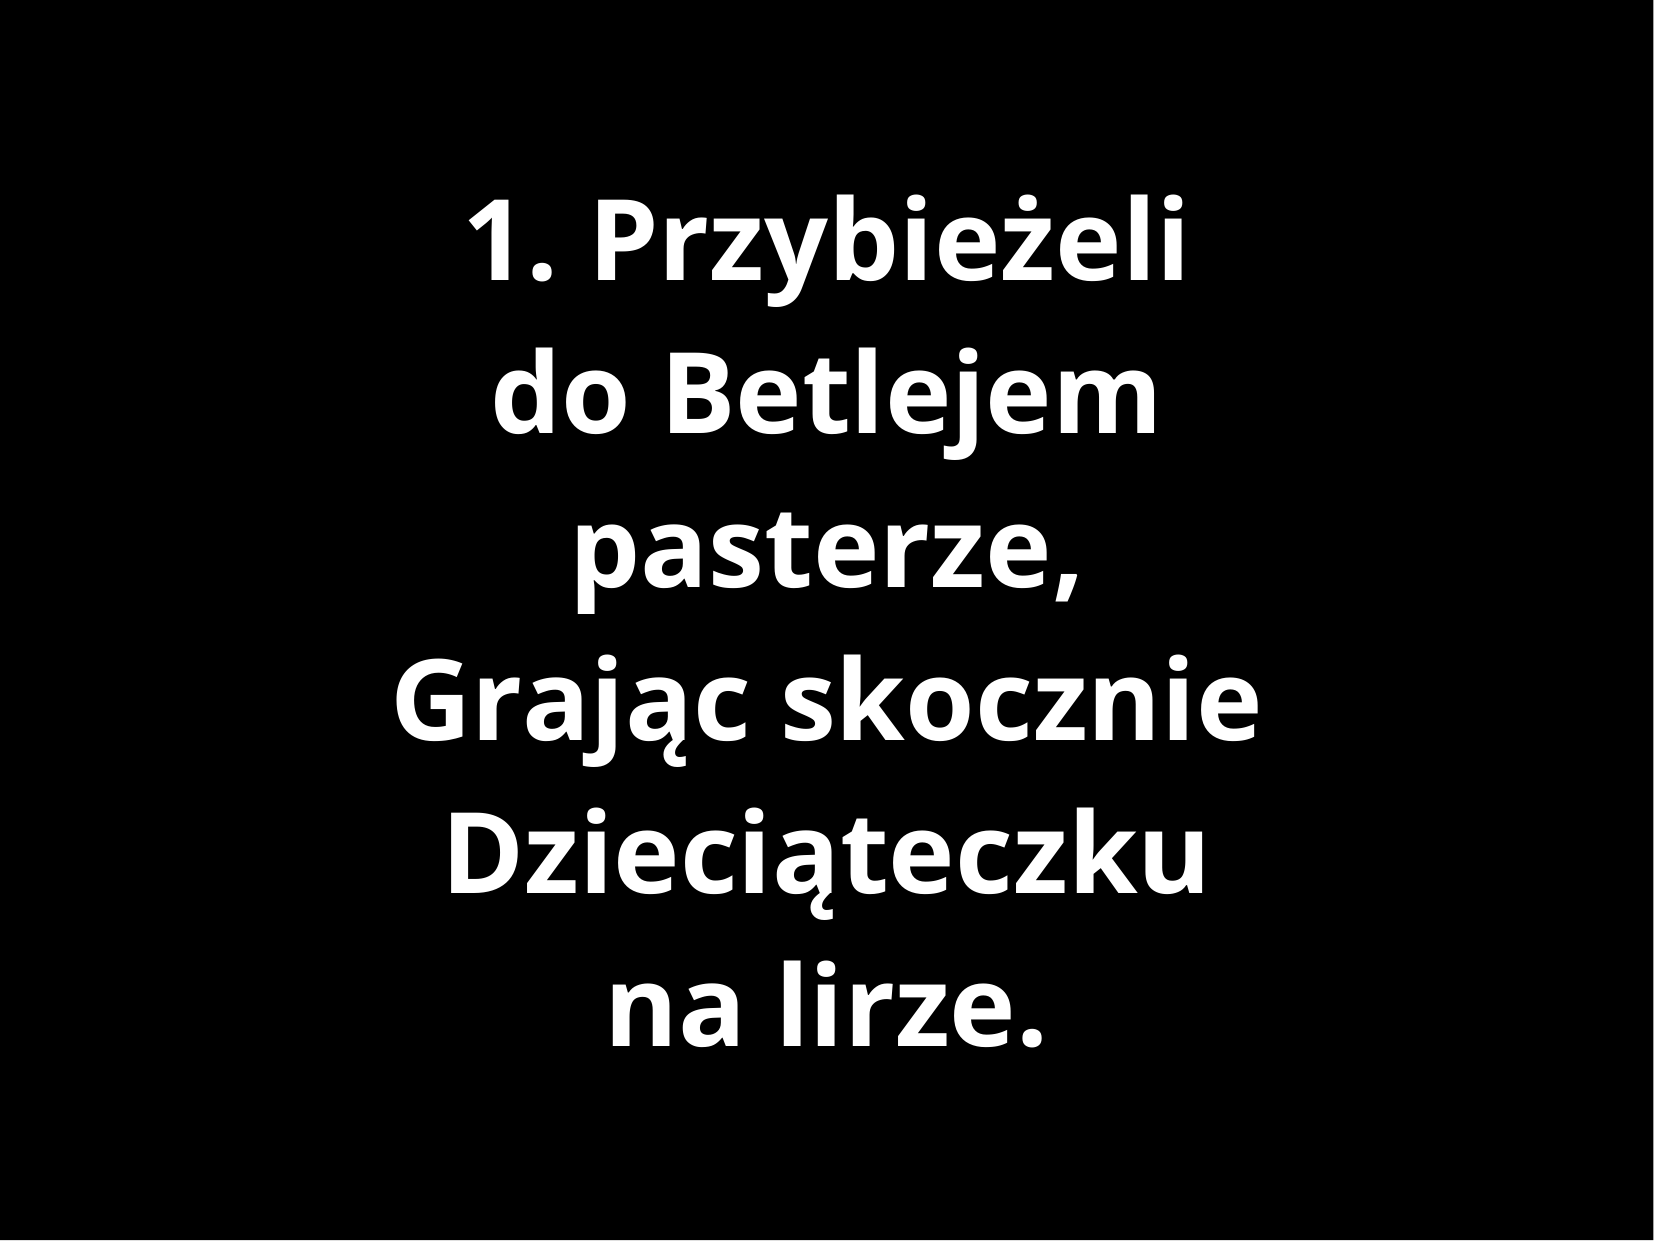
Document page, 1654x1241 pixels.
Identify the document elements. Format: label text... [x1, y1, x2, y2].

title 1. Przybieżeli do Betlejem pasterze, Grając skocznie Dzieciąteczku na lirze. [0, 0, 1654, 1241]
